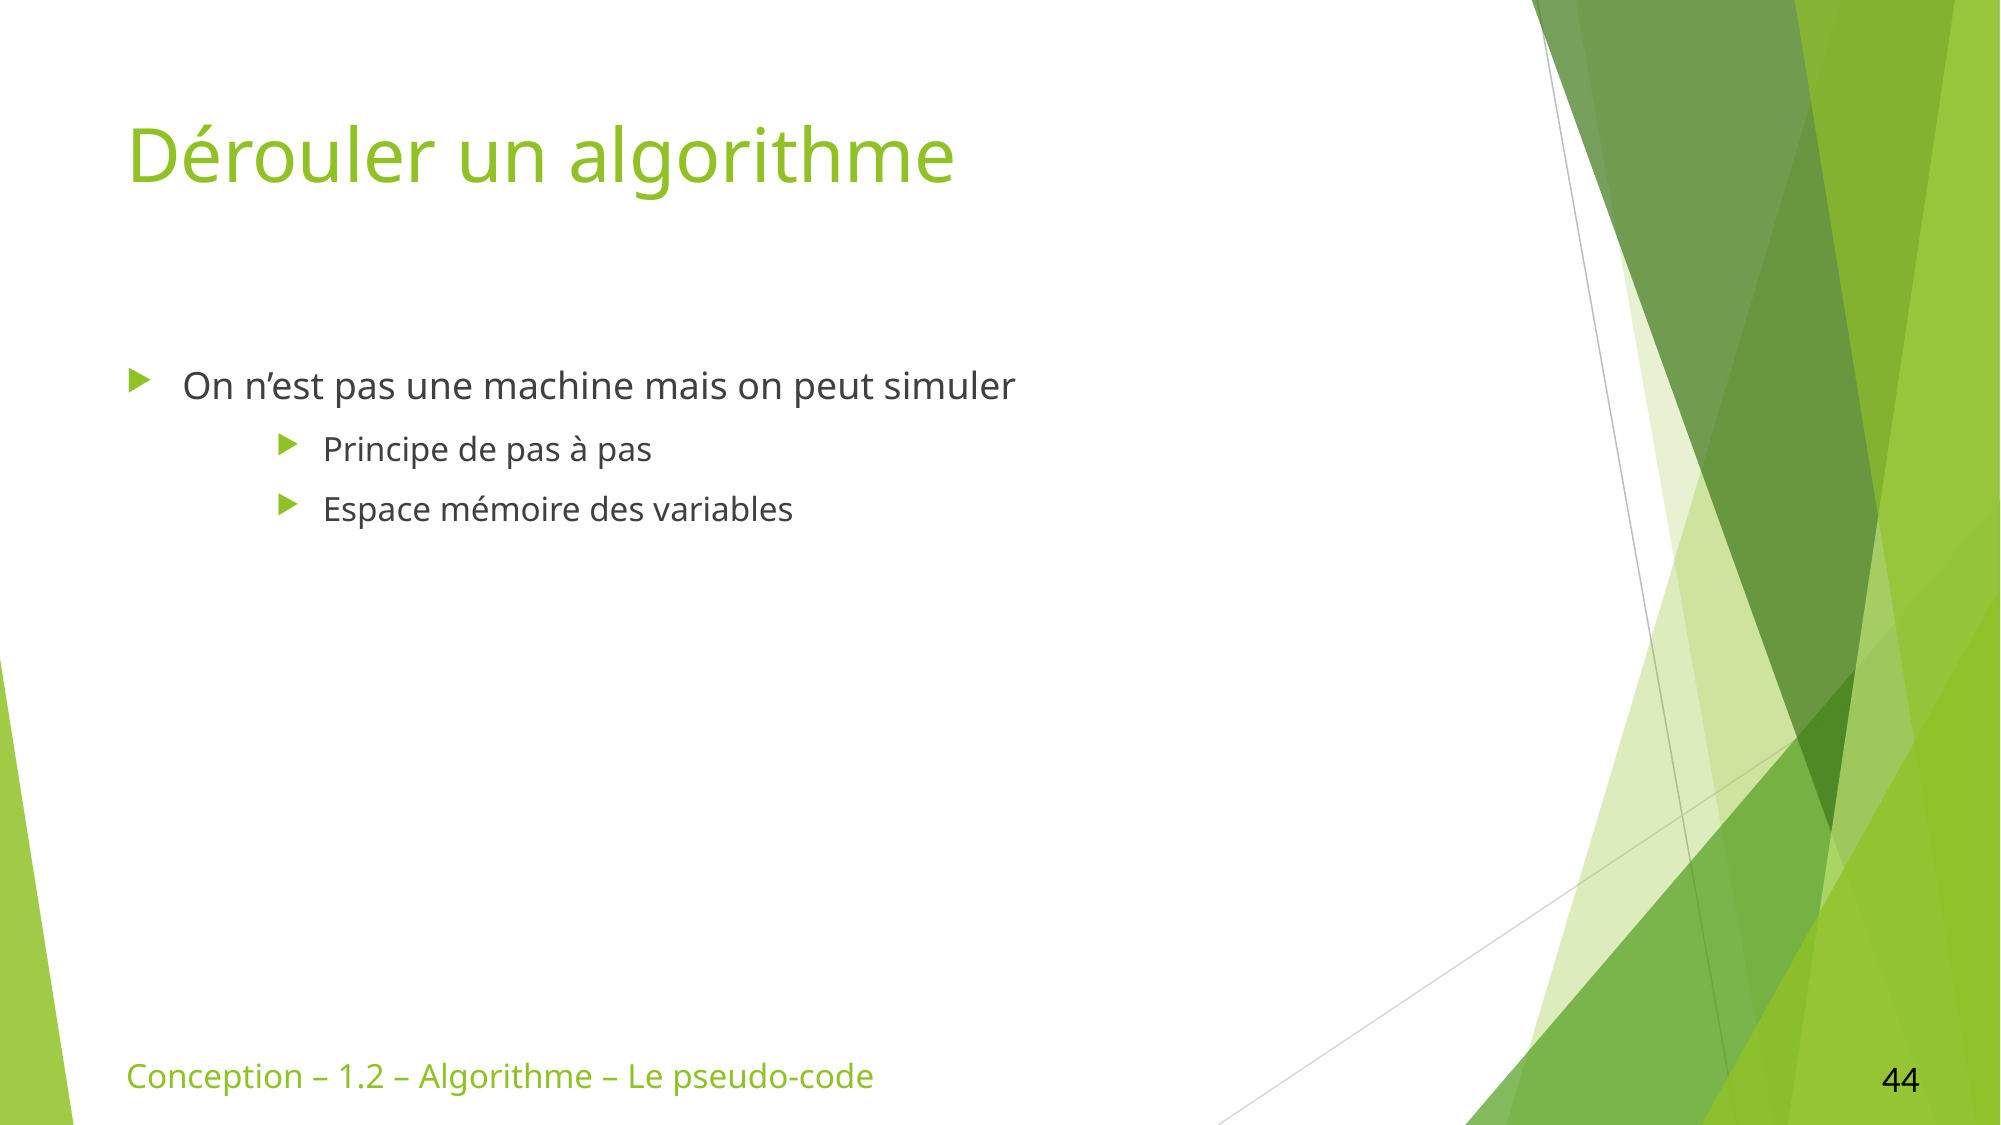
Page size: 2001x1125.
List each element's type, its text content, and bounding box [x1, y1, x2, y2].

title Dérouler un algorithme [111, 99, 1522, 317]
list On n’est pas une machine mais on peut simuler Principe de pas à pas Espace mémoire des variables [111, 354, 1522, 992]
text_box [1866, 1047, 1979, 1108]
text_box Conception – 1.2 – Algorithme – Le pseudo-code [111, 1047, 1094, 1109]
